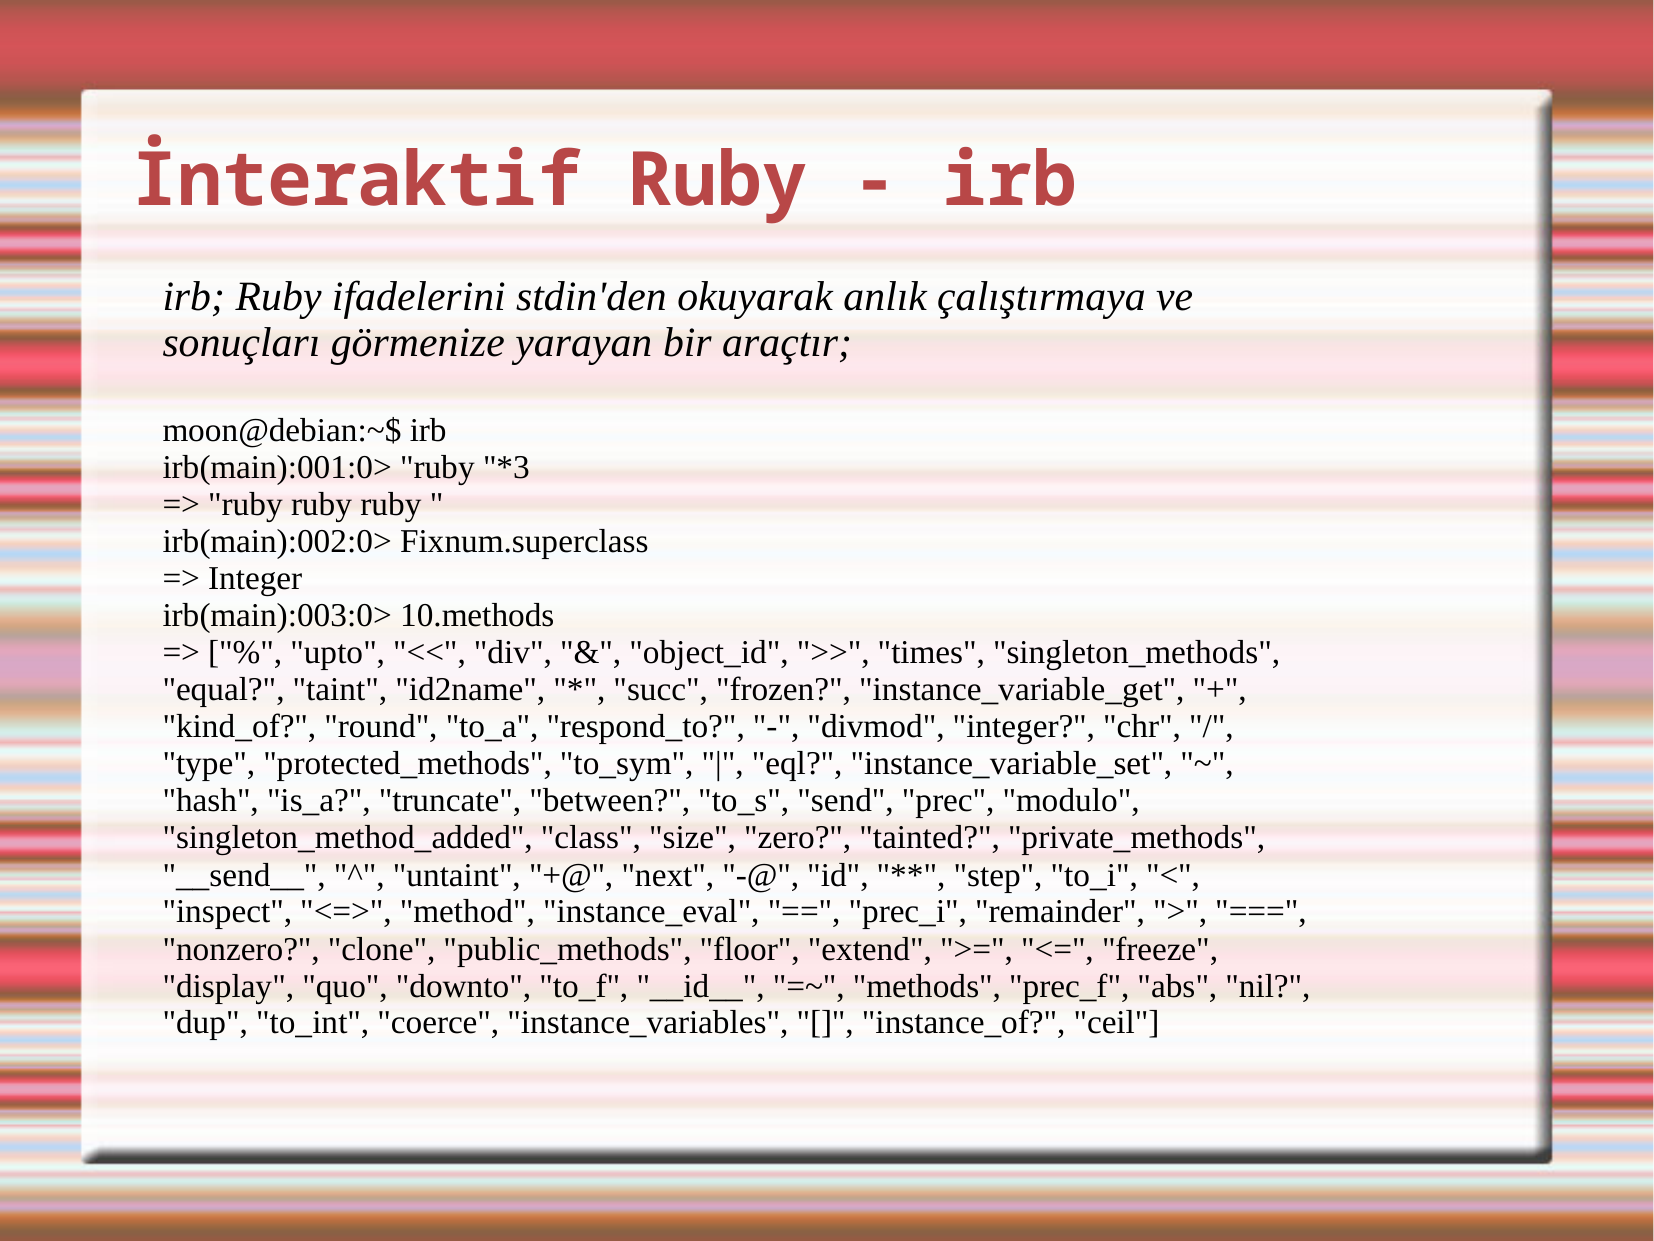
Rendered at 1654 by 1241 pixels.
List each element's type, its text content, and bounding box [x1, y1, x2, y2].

text_box İnteraktif Ruby - irb [118, 118, 1329, 220]
text_box irb; Ruby ifadelerini stdin'den okuyarak anlık çalıştırmaya ve sonuçları görmenize yarayan bir araçtır; moon@debian:~$ irb irb(main):001:0> "ruby "*3 => "ruby ruby ruby " irb(main):002:0> Fixnum.superclass => Integer irb(main):003:0> 10.methods => ["%", "upto", "<<", "div", "&", "object_id", ">>", "times", "singleton_methods", "equal?", "taint", "id2name", "*", "succ", "frozen?", "instance_variable_get", "+", "kind_of?", "round", "to_a", "respond_to?", "-", "divmod", "integer?", "chr", "/", "type", "protected_methods", "to_sym", "|", "eql?", "instance_variable_set", "~", "hash", "is_a?", "truncate", "between?", "to_s", "send", "prec", "modulo", "singleton_method_added", "class", "size", "zero?", "tainted?", "private_methods", "__send__", "^", "untaint", "+@", "next", "-@", "id", "**", "step", "to_i", "<", "inspect", "<=>", "method", "instance_eval", "==", "prec_i", "remainder", ">", "===", "nonzero?", "clone", "public_methods", "floor", "extend", ">=", "<=", "freeze", "display", "quo", "downto", "to_f", "__id__", "=~", "methods", "prec_f", "abs", "nil?", "dup", "to_int", "coerce", "instance_variables", "[]", "instance_of?", "ceil"] [147, 265, 1329, 1152]
picture [0, 0, 1654, 1241]
